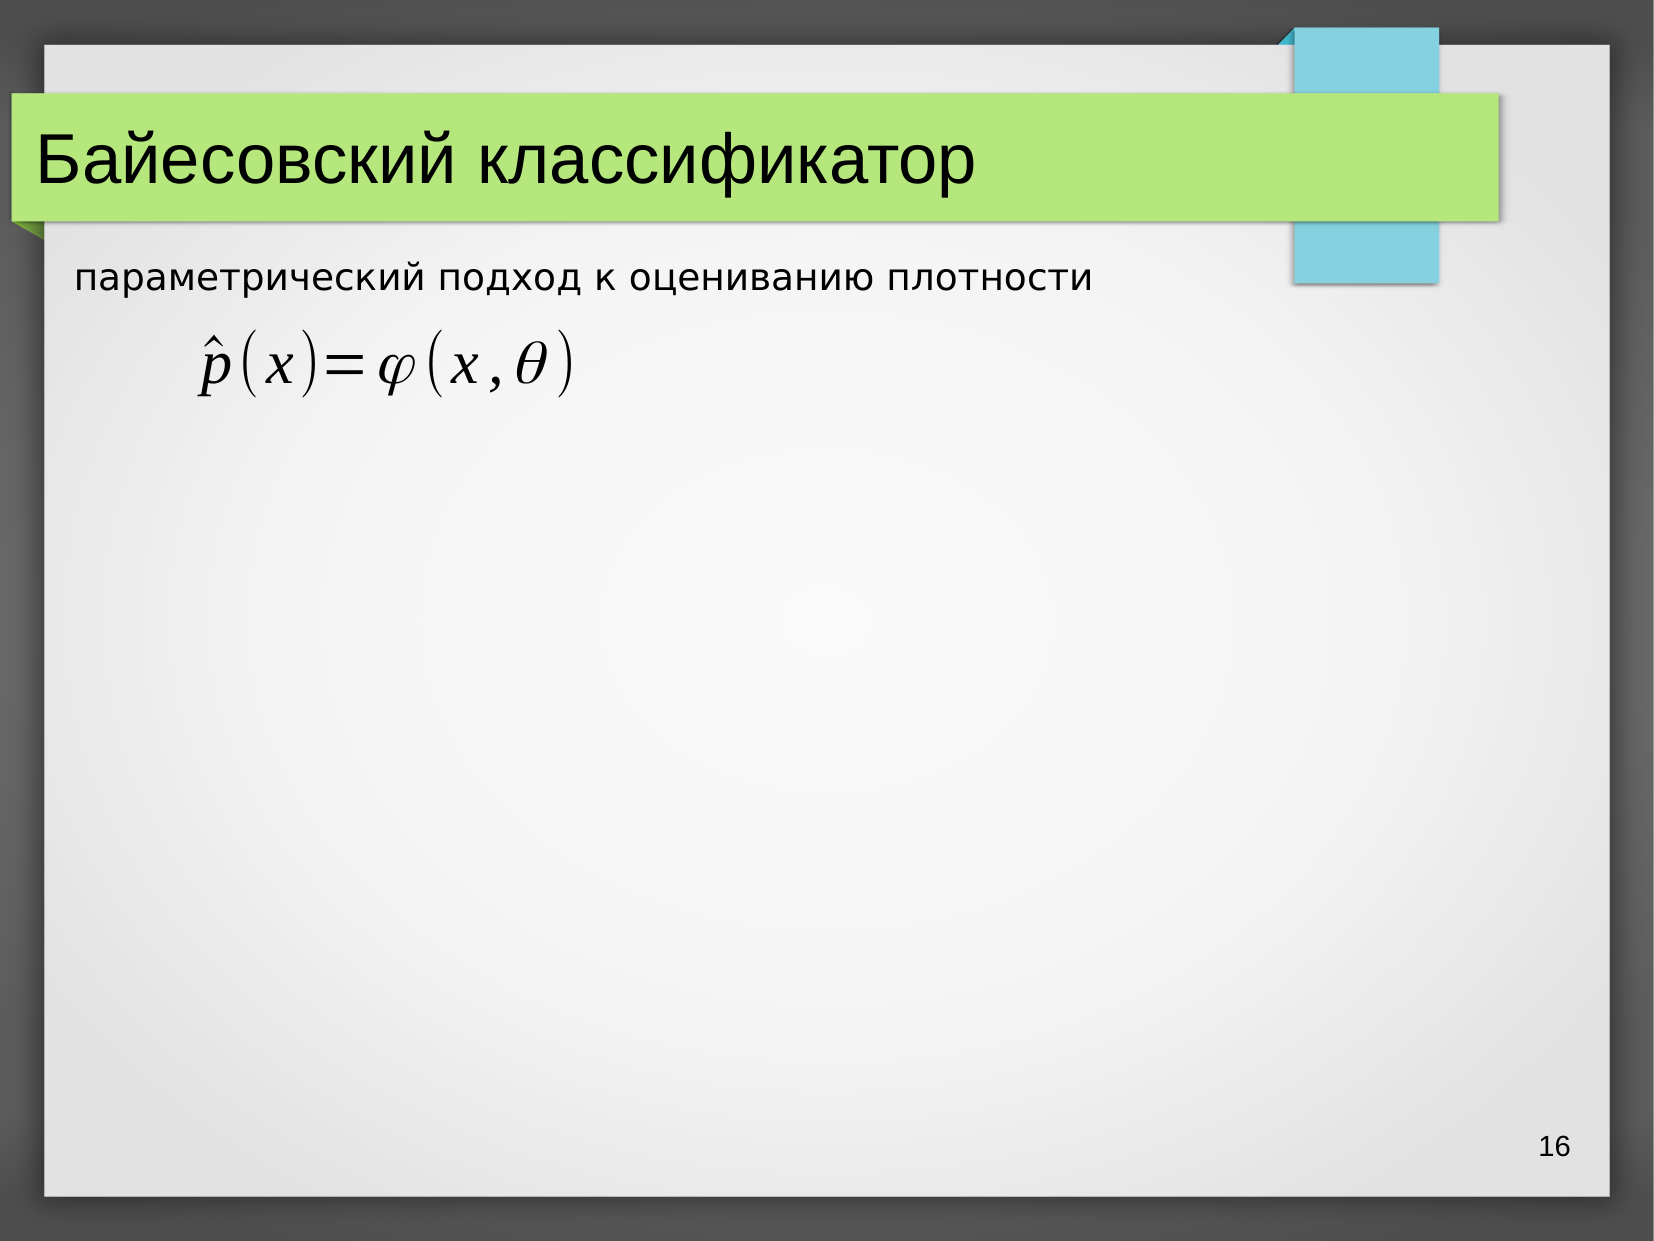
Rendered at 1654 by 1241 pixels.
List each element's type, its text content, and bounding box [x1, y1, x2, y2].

chart [188, 326, 582, 402]
title Байесовский классификатор [35, 118, 1489, 199]
picture [0, 0, 1654, 1241]
text_box параметрический подход к оцениванию плотности [59, 248, 1146, 319]
